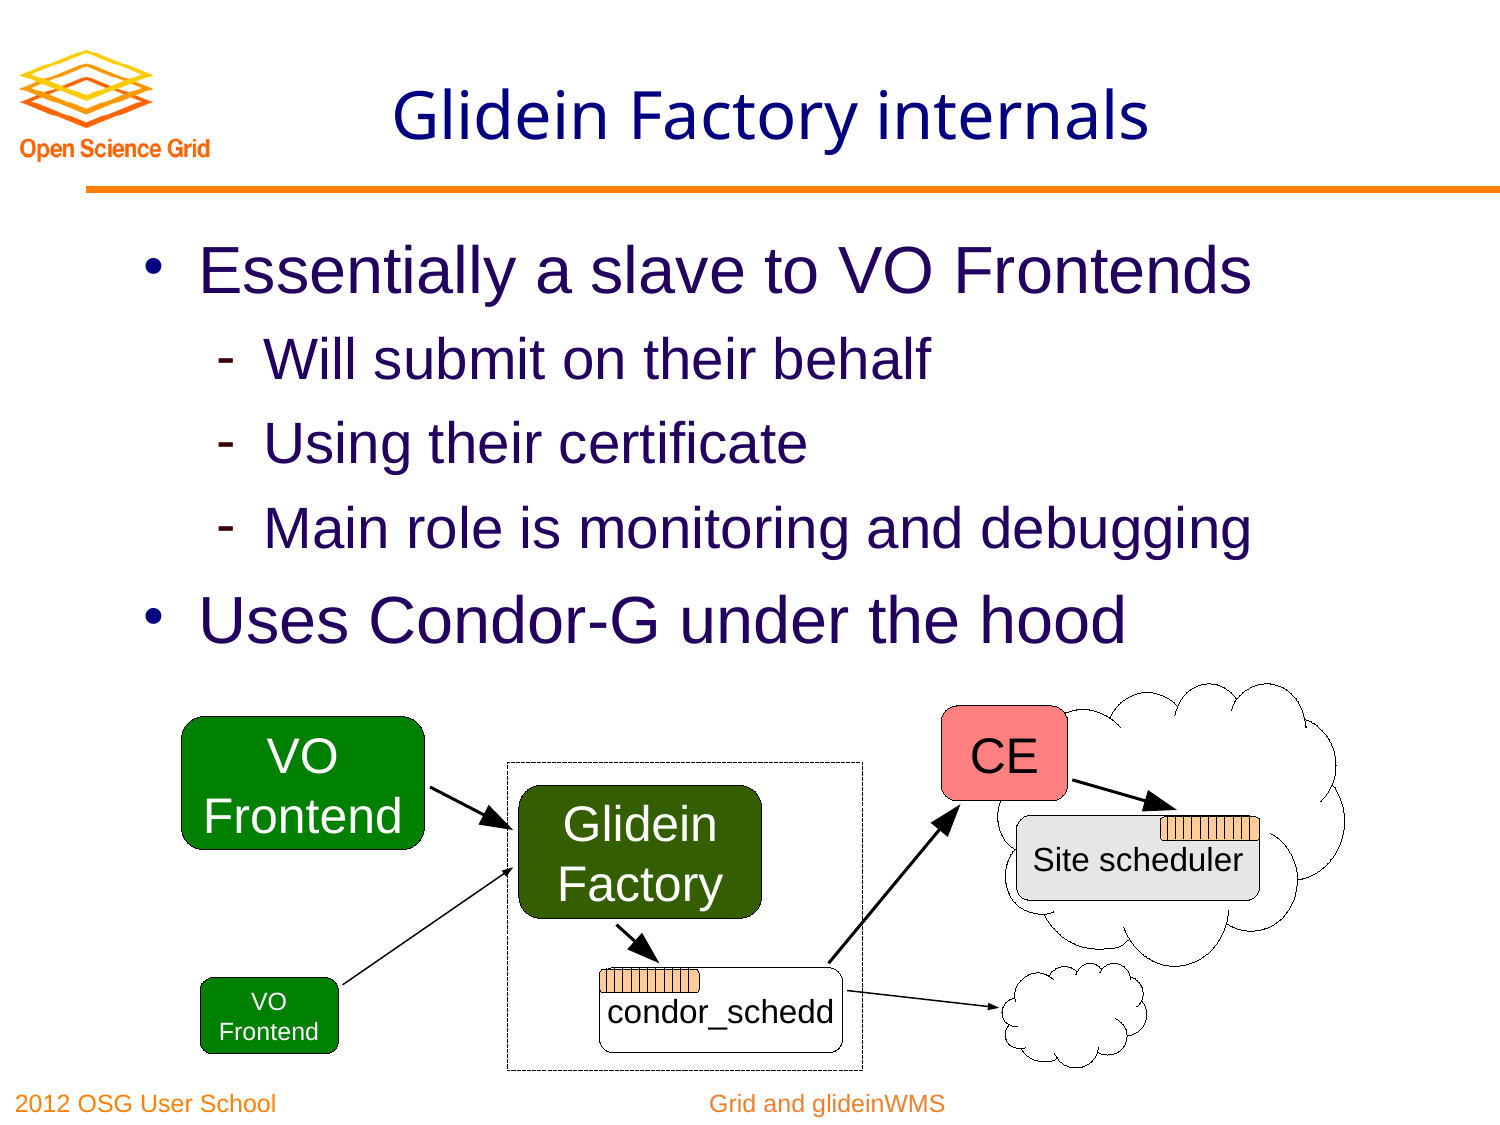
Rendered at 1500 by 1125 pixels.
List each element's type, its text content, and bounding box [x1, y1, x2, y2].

text_box Site scheduler [1016, 815, 1260, 901]
text_box Glidein Factory [518, 785, 762, 919]
text_box condor_schedd [599, 967, 843, 1053]
text_box CE [941, 705, 1068, 801]
text_box VO Frontend [200, 977, 339, 1054]
text_box [599, 969, 700, 993]
title Glidein Factory internals [201, 18, 1342, 207]
text_box VO Frontend [181, 716, 425, 850]
list Essentially a slave to VO Frontends Will submit on their behalf Using their certificate Main role is monitoring and debugging Uses Condor-G under the hood [127, 218, 1403, 962]
text_box [1160, 816, 1260, 841]
picture [0, 27, 201, 179]
